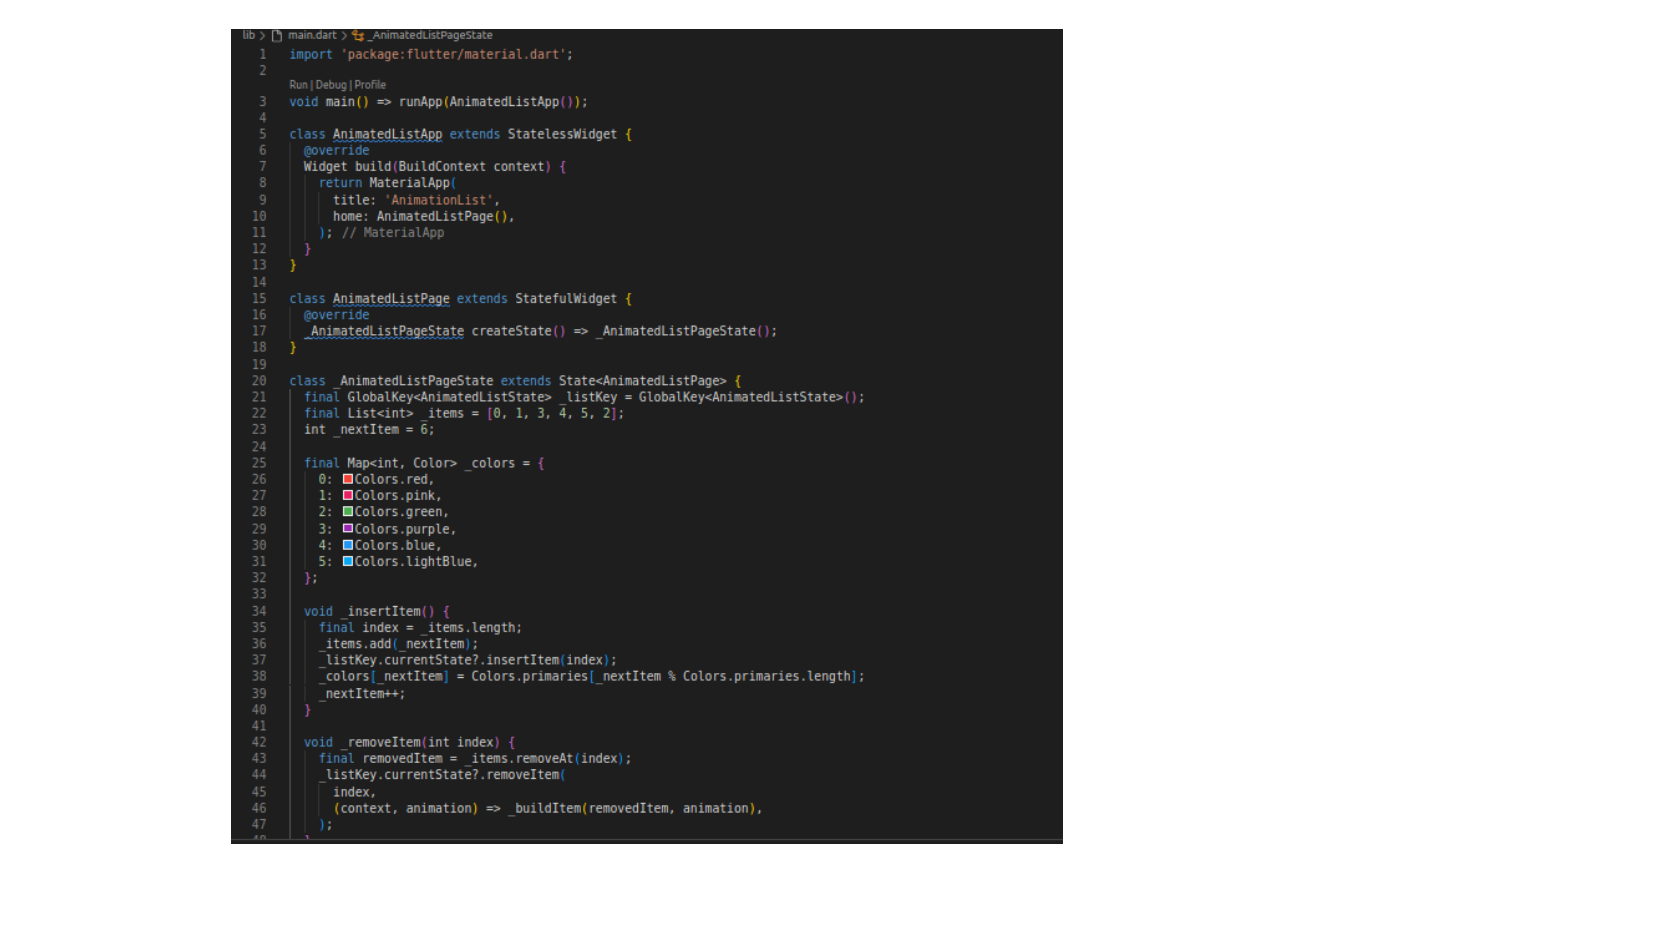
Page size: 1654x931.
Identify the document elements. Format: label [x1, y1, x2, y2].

picture [231, 29, 1063, 844]
